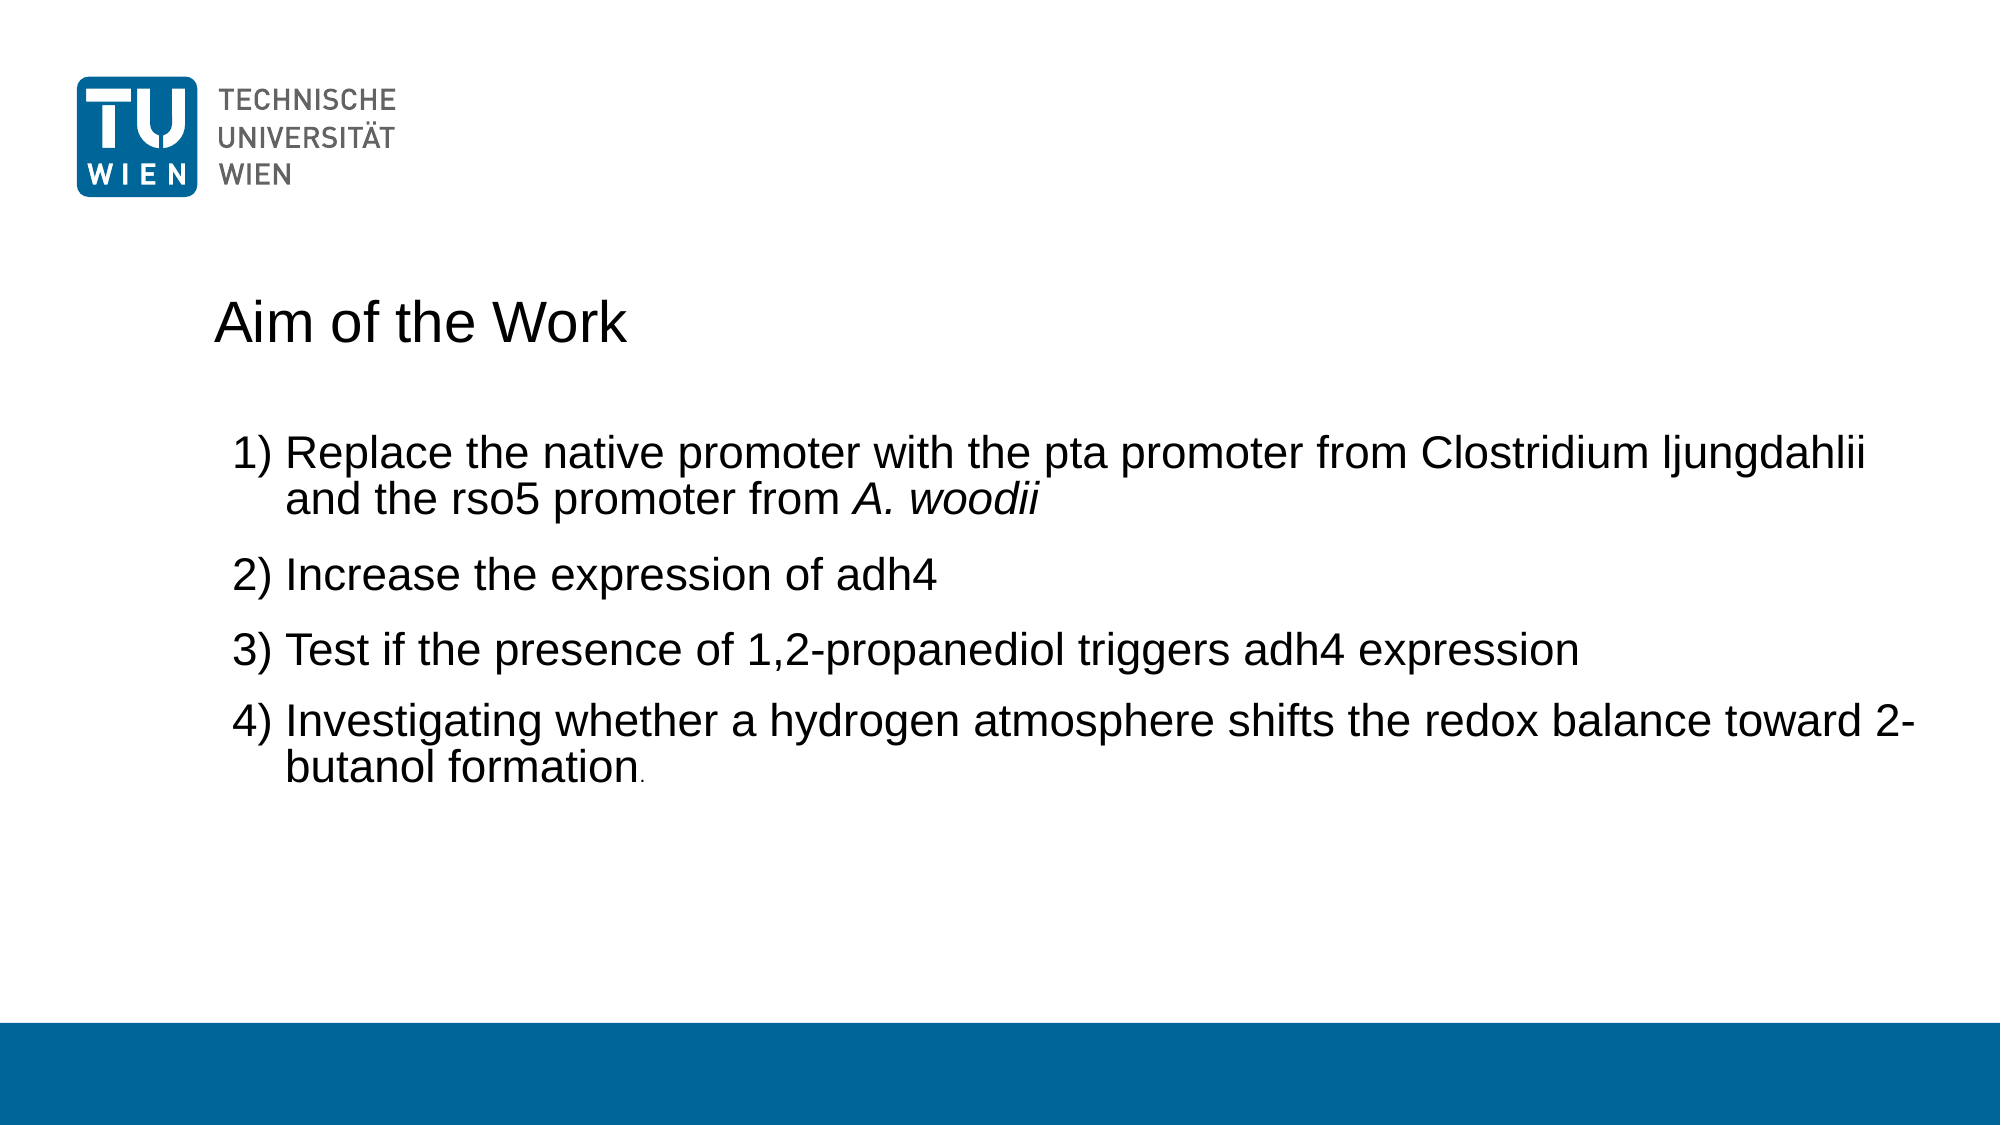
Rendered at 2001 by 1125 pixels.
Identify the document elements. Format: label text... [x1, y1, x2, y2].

title Aim of the Work [214, 254, 1922, 391]
list Replace the native promoter with the pta promoter from Clostridium ljungdahlii and the rso5 promoter from A. woodii Increase the expression of adh4 Test if the presence of 1,2-propanediol triggers adh4 expression Investigating whether a hydrogen atmosphere shifts the redox balance toward 2-butanol formation. [214, 431, 1922, 941]
